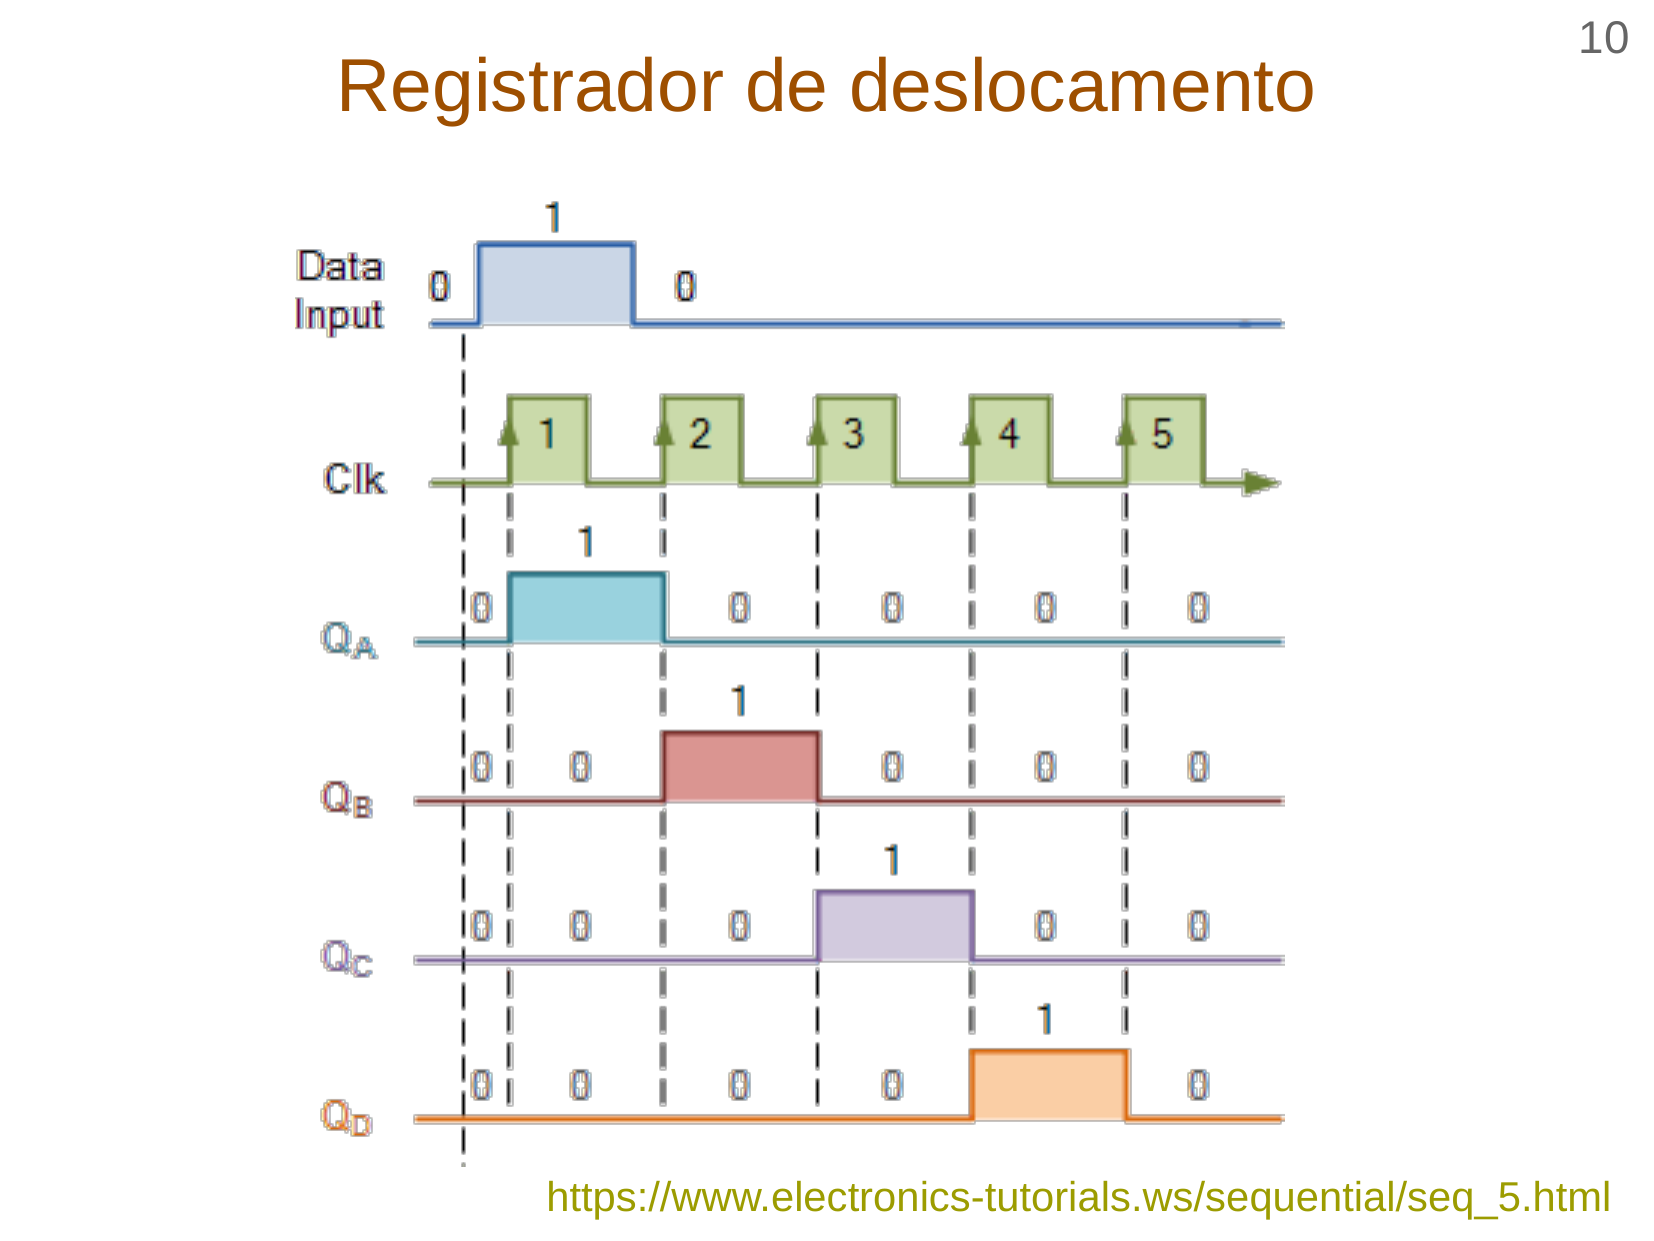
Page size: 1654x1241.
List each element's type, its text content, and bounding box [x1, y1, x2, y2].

picture [295, 191, 1285, 1167]
text_box https://www.electronics-tutorials.ws/sequential/seq_5.html [531, 1166, 1627, 1233]
title Registrador de deslocamento [59, 29, 1595, 148]
